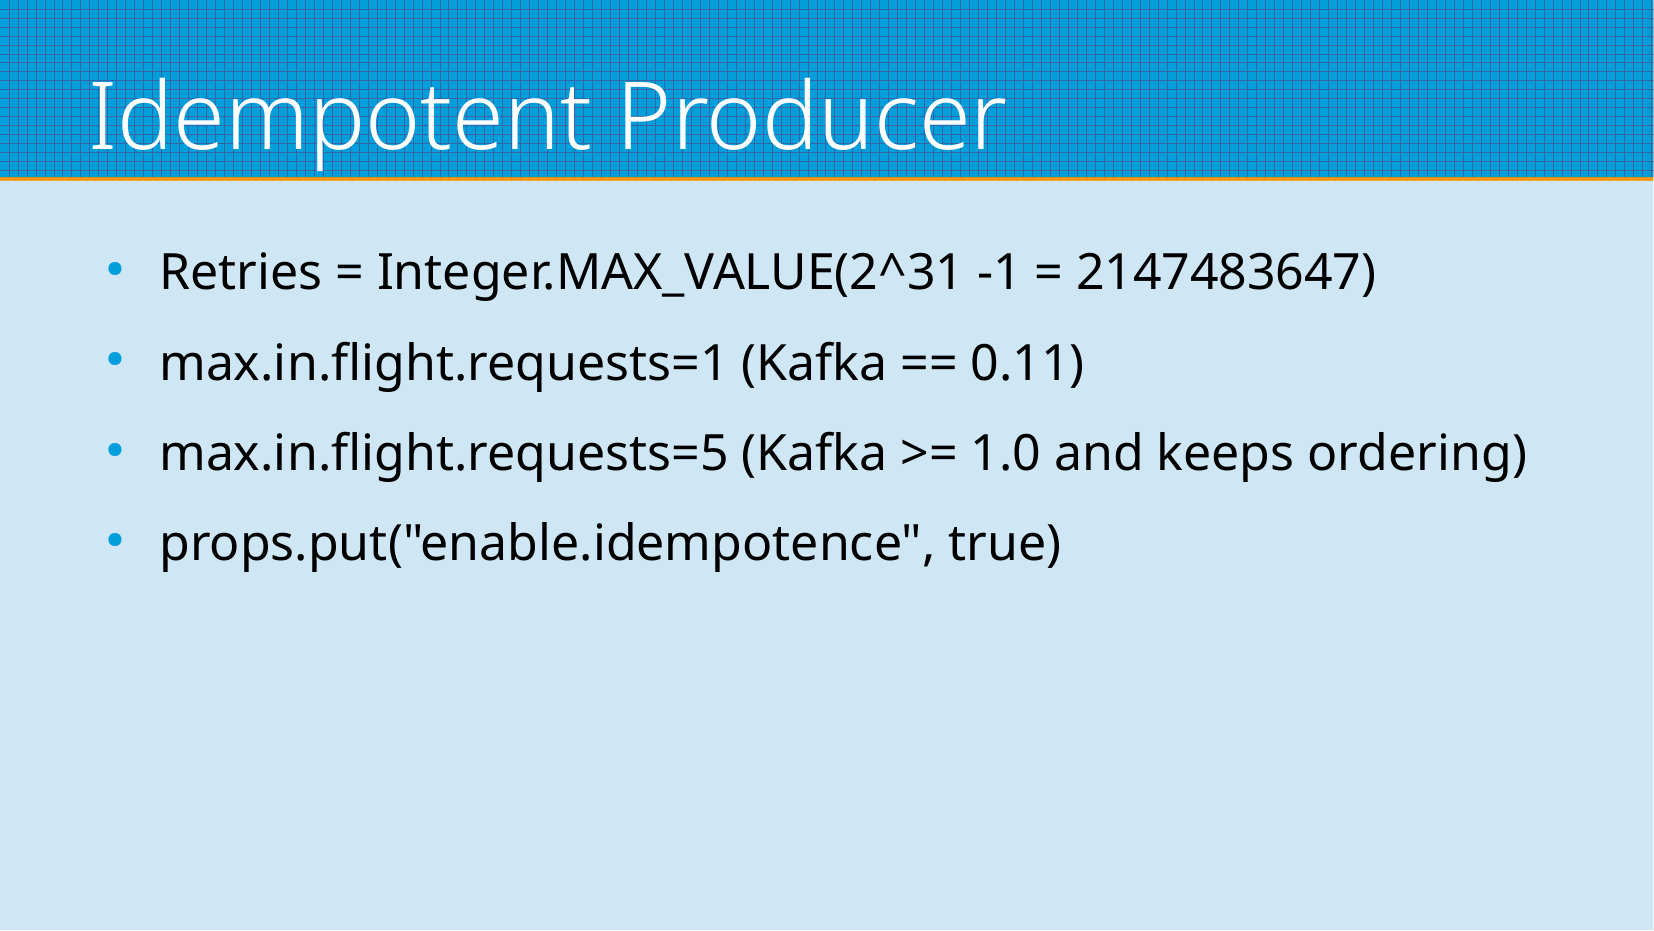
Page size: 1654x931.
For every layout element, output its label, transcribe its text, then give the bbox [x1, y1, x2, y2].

title Idempotent Producer [88, 14, 1565, 178]
list Retries = Integer.MAX_VALUE(2^31 -1 = 2147483647) max.in.flight.requests=1 (Kafka == 0.11) max.in.flight.requests=5 (Kafka >= 1.0 and keeps ordering) props.put("enable.idempotence", true) [88, 236, 1565, 813]
